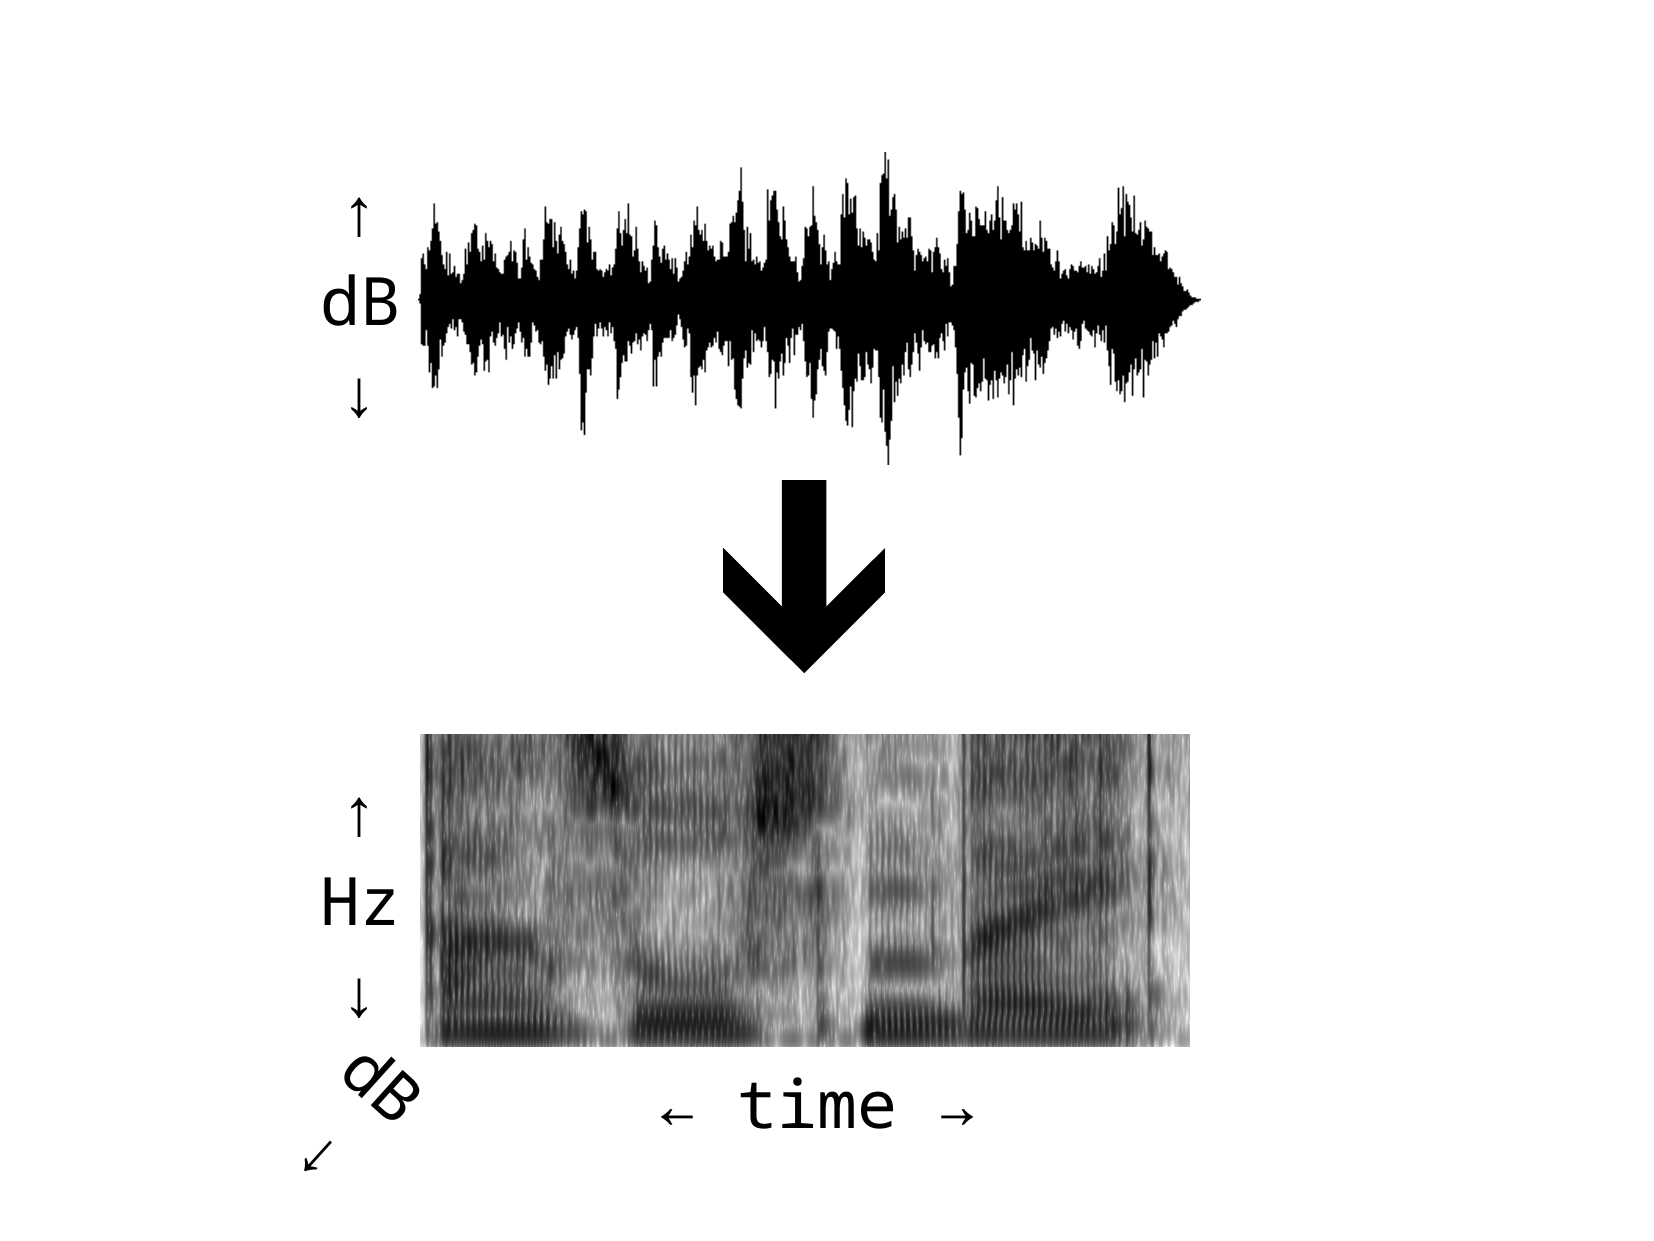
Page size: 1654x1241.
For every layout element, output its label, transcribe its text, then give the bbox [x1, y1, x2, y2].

picture [418, 152, 1201, 466]
text_box dB ↓ [240, 930, 528, 1236]
text_box ↑ dB ↓ [315, 135, 406, 466]
picture [723, 480, 886, 674]
text_box ↑ Hz ↓ [315, 735, 406, 1066]
text_box ← time → [510, 1050, 1126, 1156]
picture [420, 734, 1190, 1047]
